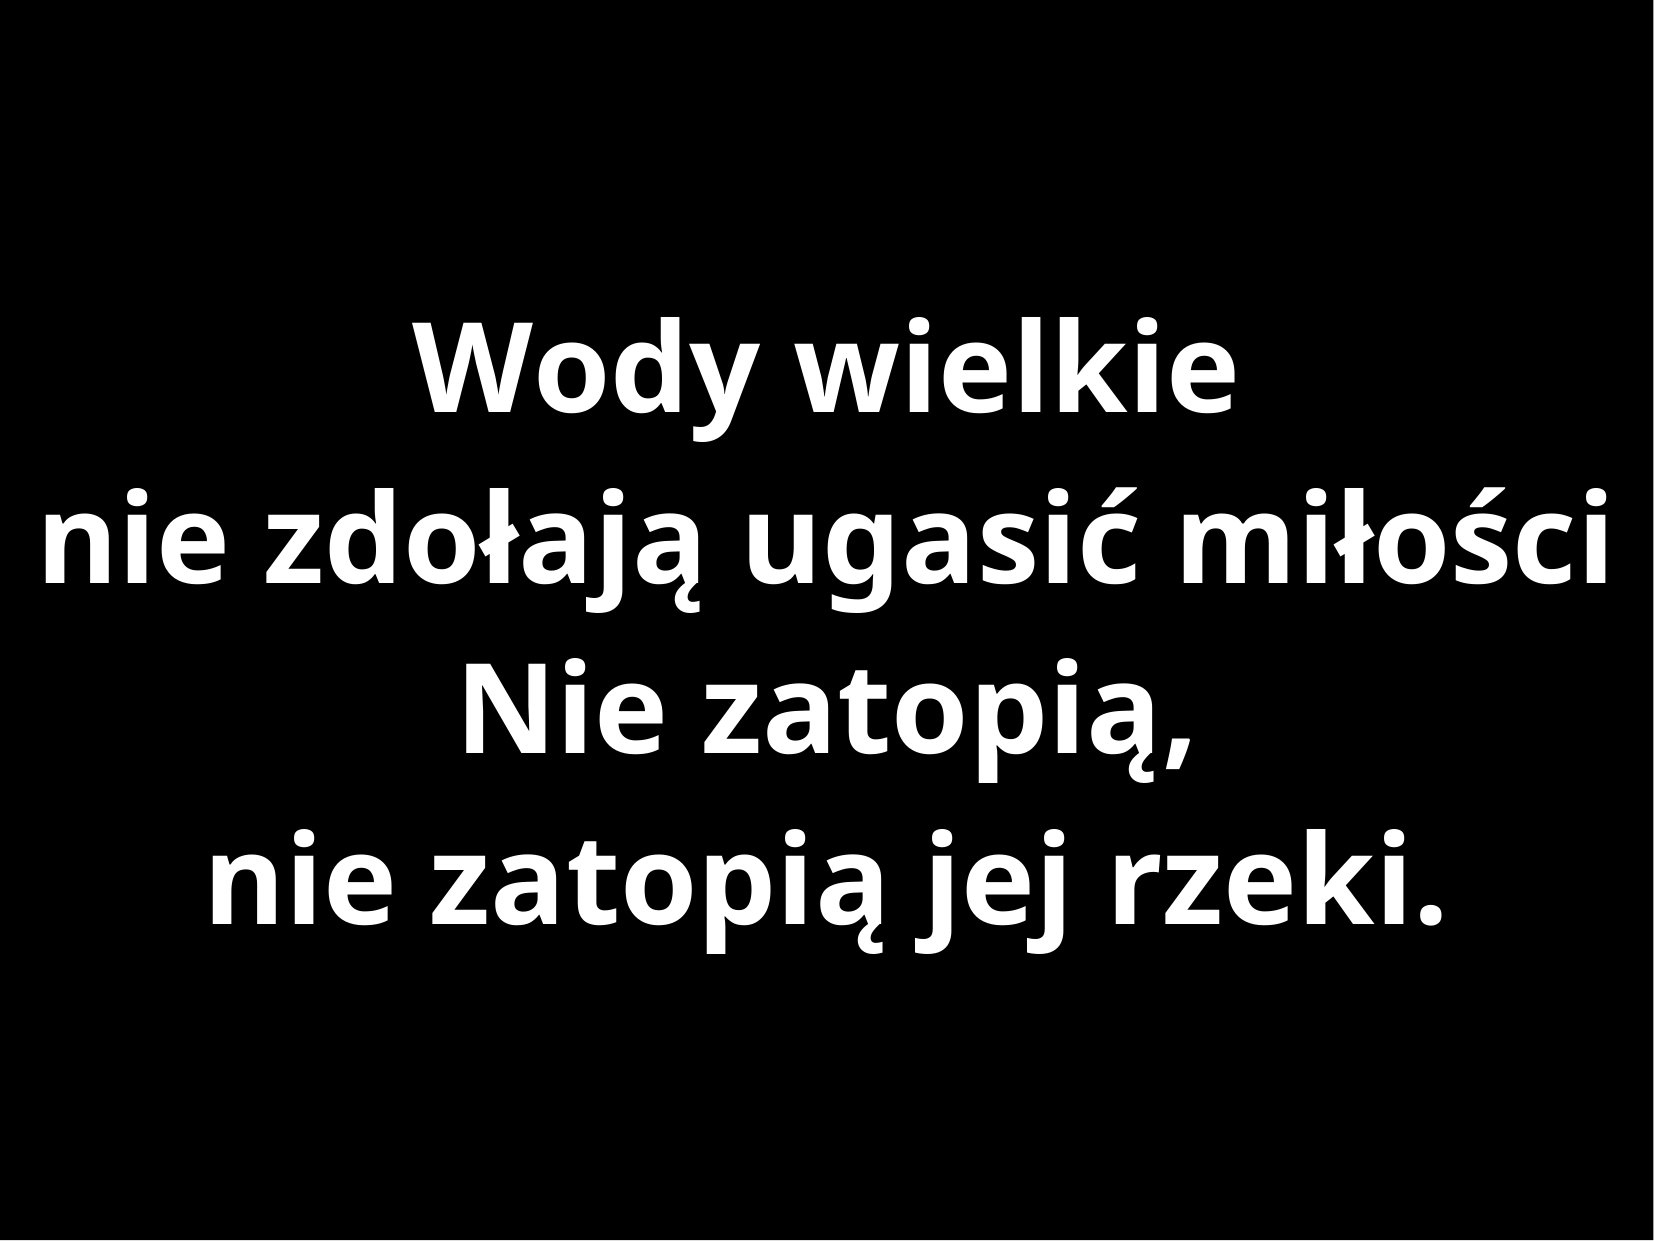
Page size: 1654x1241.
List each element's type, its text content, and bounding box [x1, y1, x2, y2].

title Wody wielkie nie zdołają ugasić miłości Nie zatopią, nie zatopią jej rzeki. [0, 0, 1654, 1241]
